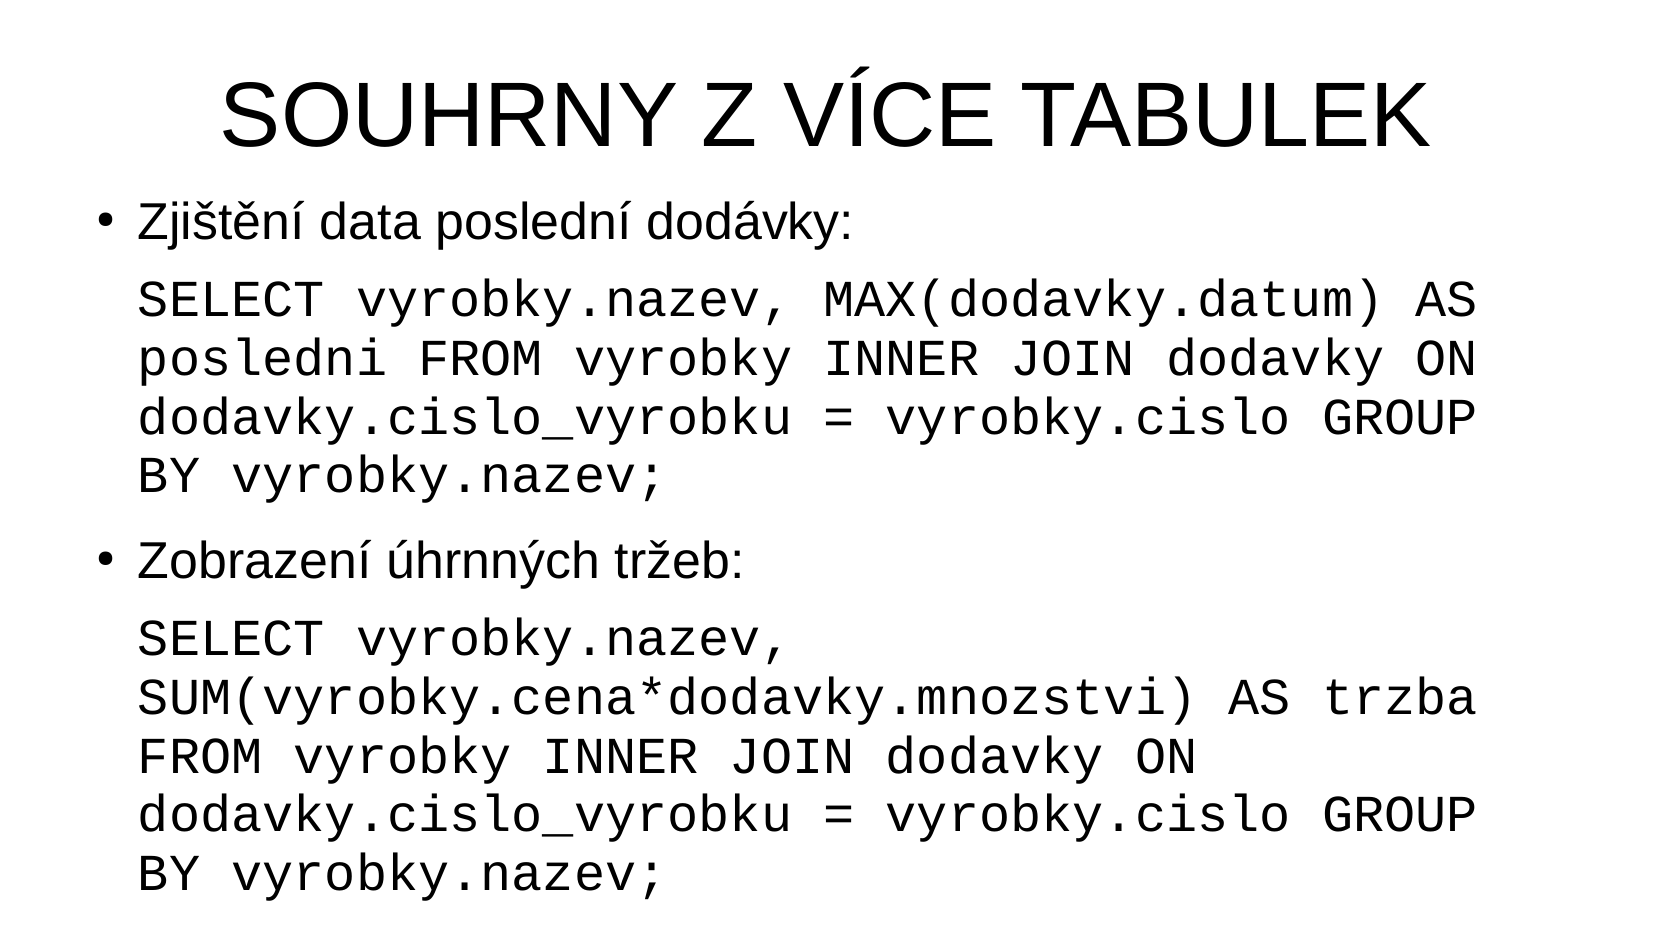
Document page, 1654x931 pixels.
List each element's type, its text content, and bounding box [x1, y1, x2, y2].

title SOUHRNY Z VÍCE TABULEK [82, 37, 1571, 192]
list Zjištění data poslední dodávky: SELECT vyrobky.nazev, MAX(dodavky.datum) AS posledni FROM vyrobky INNER JOIN dodavky ON dodavky.cislo_vyrobku = vyrobky.cislo GROUP BY vyrobky.nazev; Zobrazení úhrnných tržeb: SELECT vyrobky.nazev, SUM(vyrobky.cena*dodavky.mnozstvi) AS trzba FROM vyrobky INNER JOIN dodavky ON dodavky.cislo_vyrobku = vyrobky.cislo GROUP BY vyrobky.nazev; [82, 192, 1571, 916]
